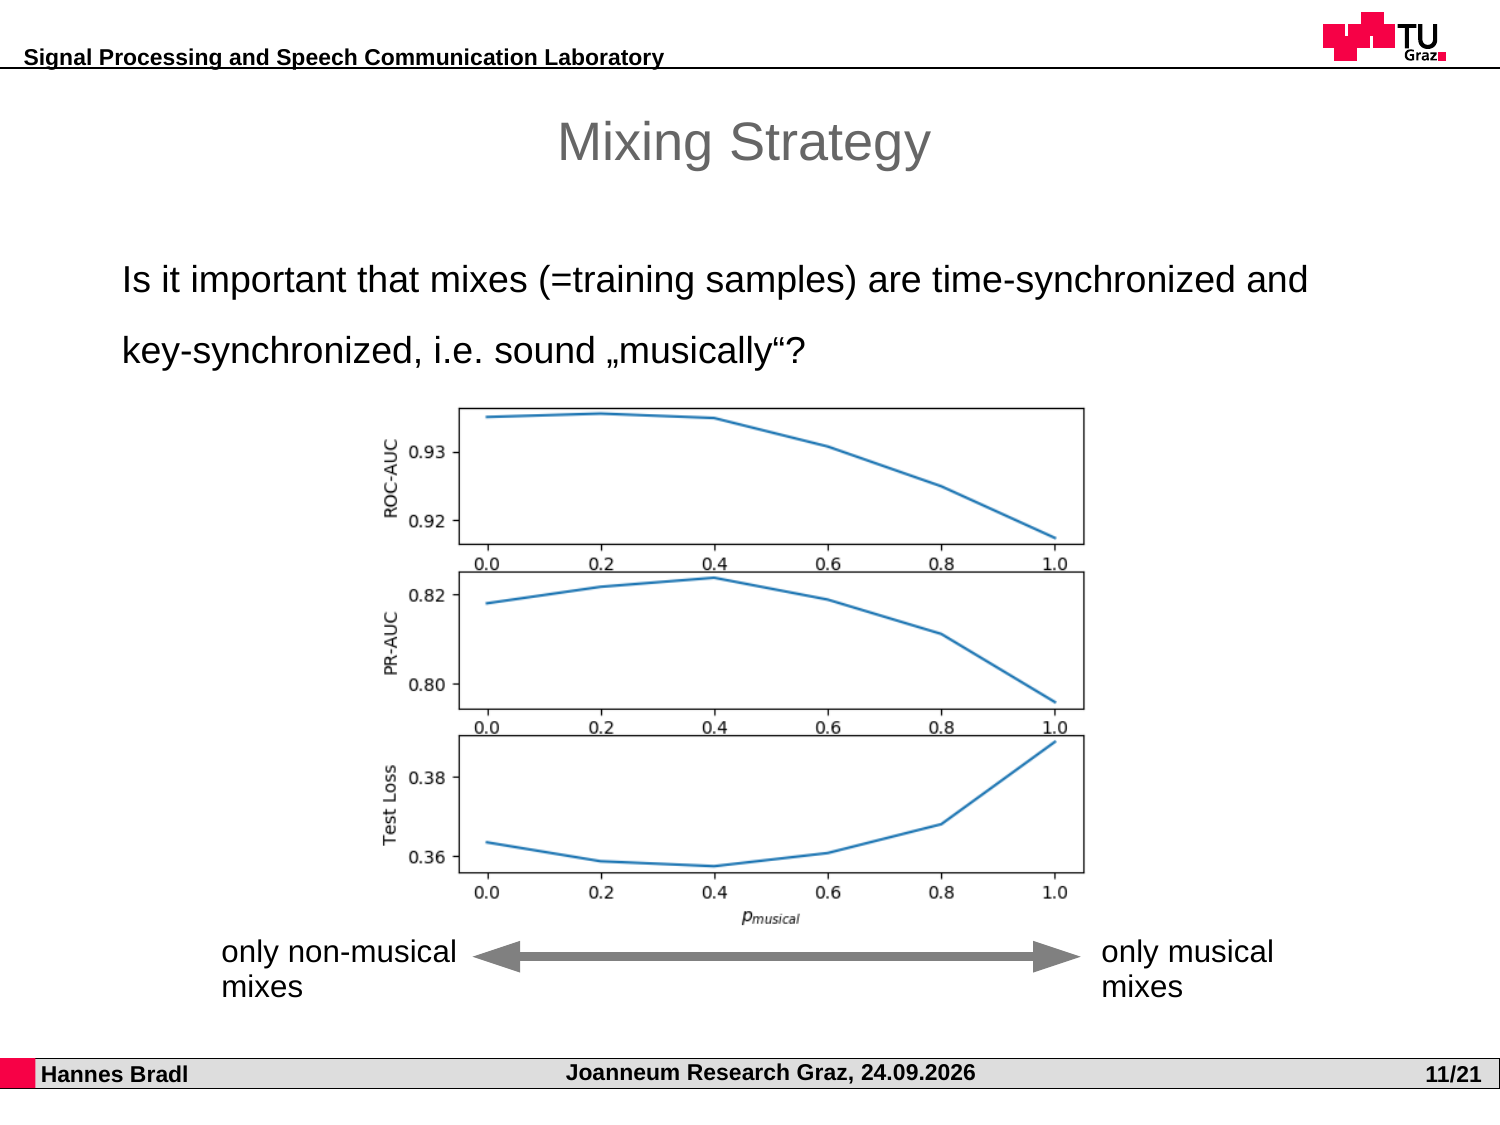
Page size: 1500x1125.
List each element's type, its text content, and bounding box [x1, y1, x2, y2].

text_box only non-musical mixes [206, 927, 497, 1022]
list Mixing Strategy [107, 106, 1382, 201]
list Is it important that mixes (=training samples) are time-synchronized and key-synchronized, i.e. sound „musically“? [107, 225, 1382, 414]
text_box only musical mixes [1086, 927, 1347, 1012]
picture [358, 395, 1164, 939]
